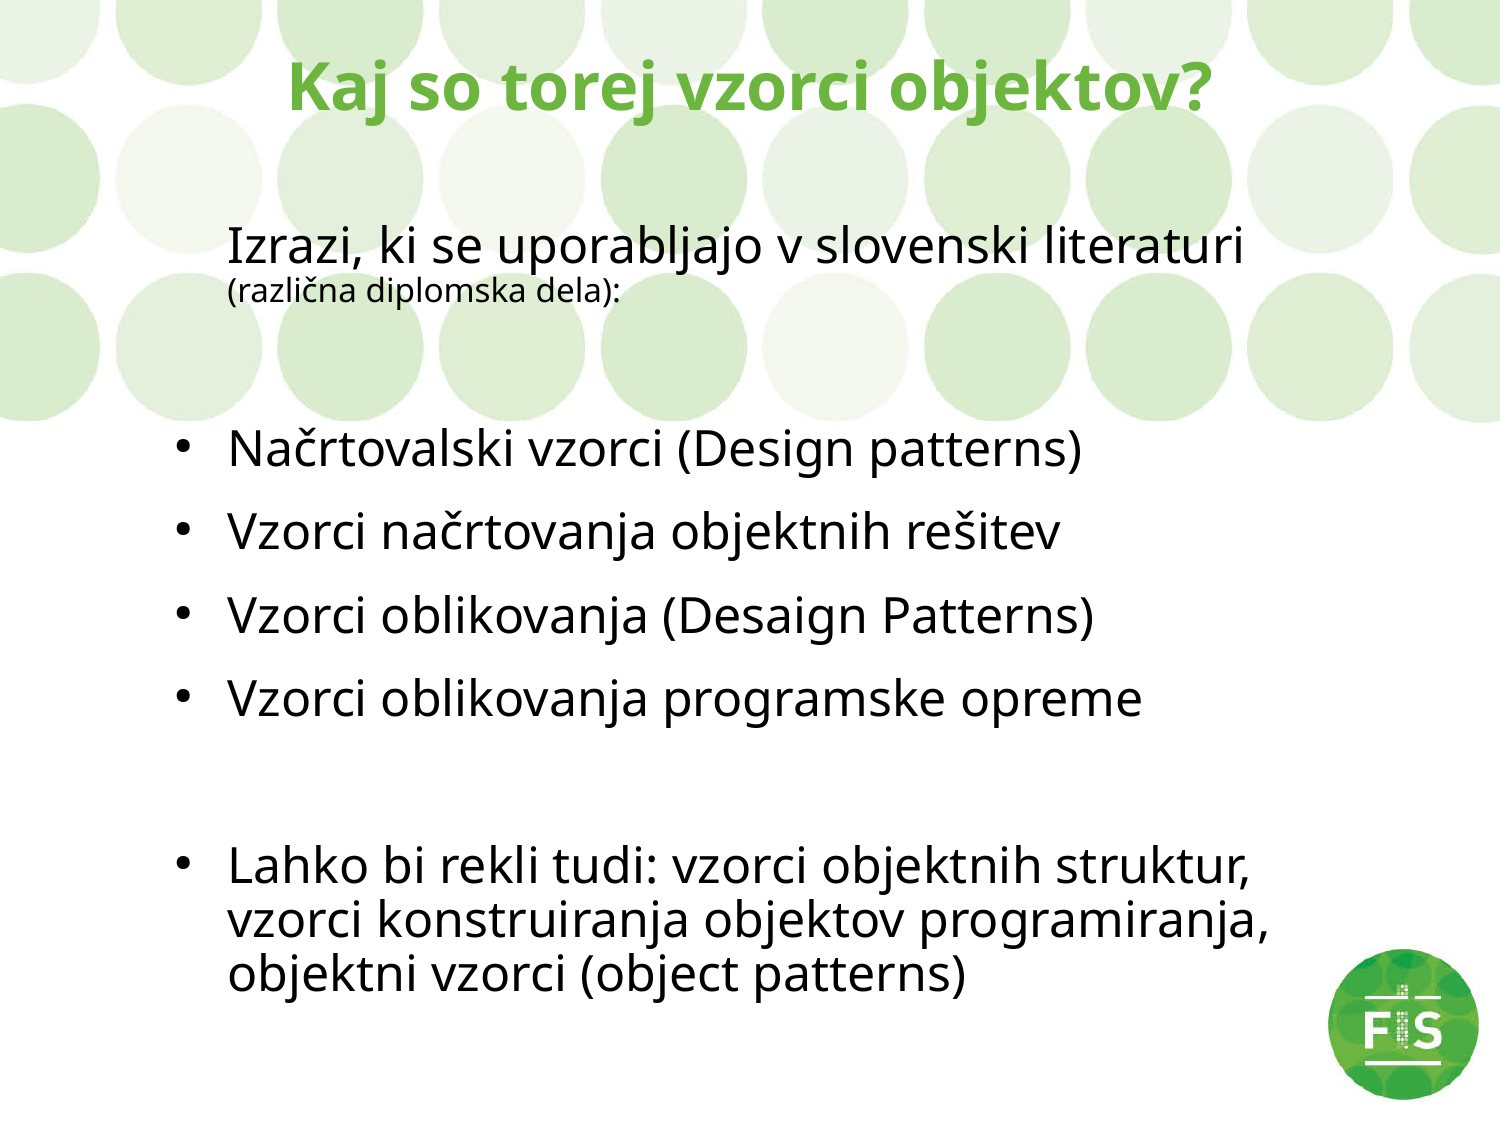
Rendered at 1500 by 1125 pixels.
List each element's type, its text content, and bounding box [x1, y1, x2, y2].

title Kaj so torej vzorci objektov? [75, 45, 1425, 233]
list Izrazi, ki se uporabljajo v slovenski literaturi (različna diplomska dela): Načrtovalski vzorci (Design patterns) Vzorci načrtovanja objektnih rešitev Vzorci oblikovanja (Desaign Patterns) Vzorci oblikovanja programske opreme Lahko bi rekli tudi: vzorci objektnih struktur, vzorci konstruiranja objektov programiranja, objektni vzorci (object patterns) [141, 212, 1347, 1052]
picture [0, 0, 1500, 1125]
